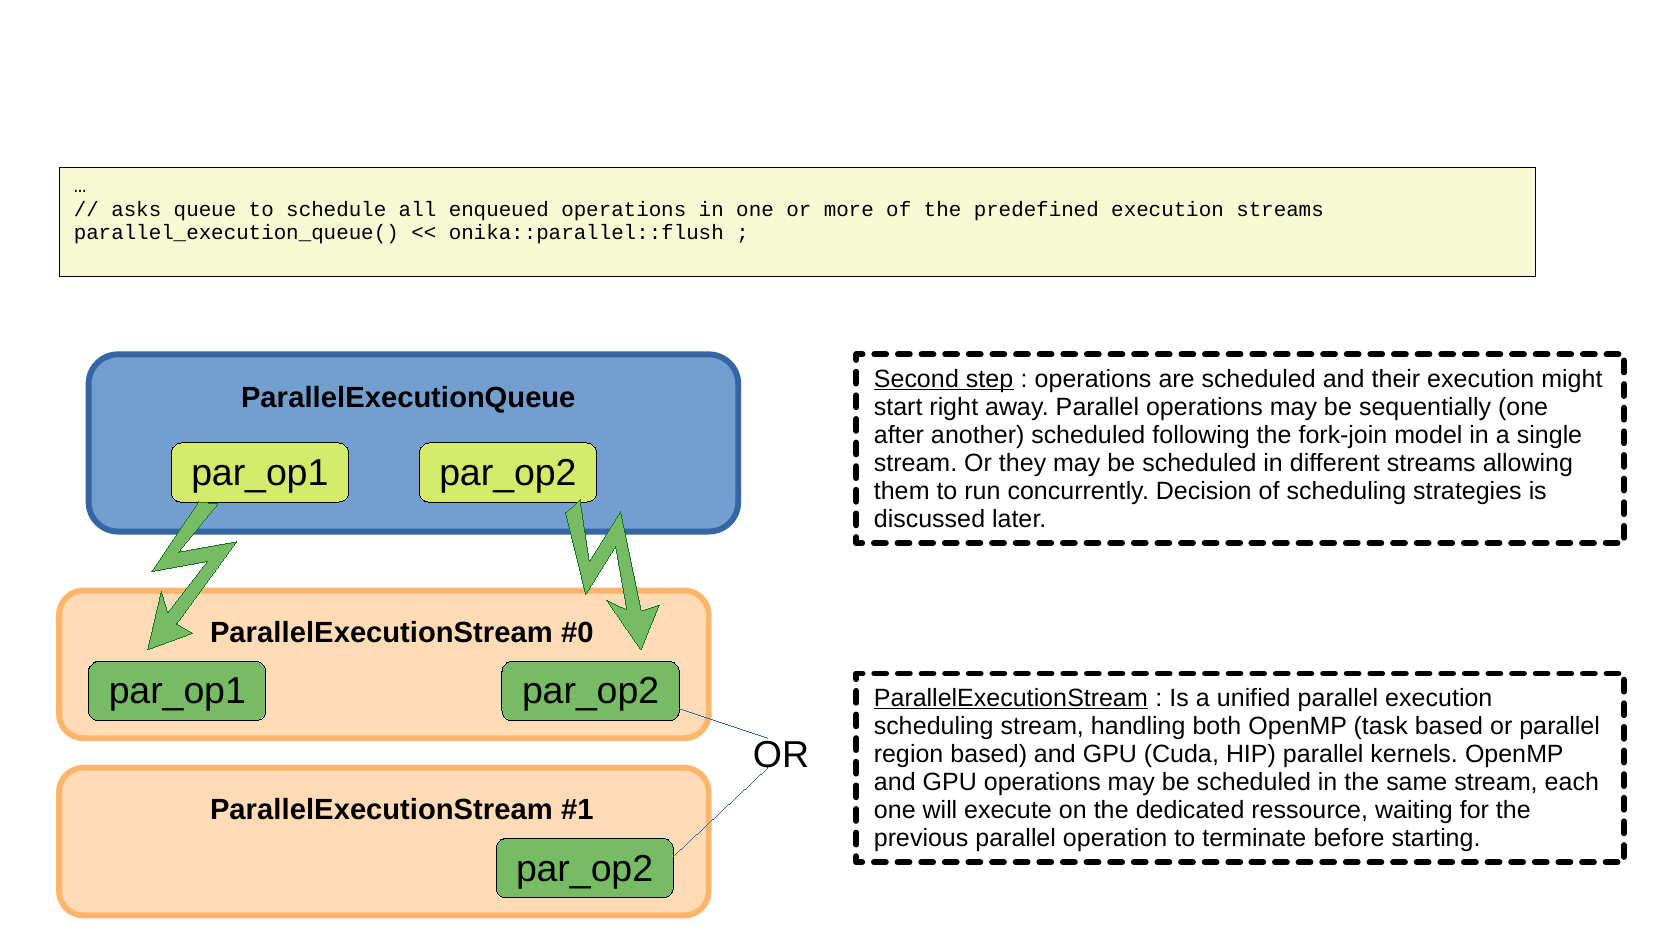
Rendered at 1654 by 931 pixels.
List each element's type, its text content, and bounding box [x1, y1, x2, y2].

text_box [565, 499, 660, 650]
text_box Second step : operations are scheduled and their execution might start right away. Parallel operations may be sequentially (one after another) scheduled following the fork-join model in a single stream. Or they may be scheduled in different streams allowing them to run concurrently. Decision of scheduling strategies is discussed later. [856, 354, 1625, 544]
text_box par_op2 [419, 442, 597, 503]
text_box ParallelExecutionStream : Is a unified parallel execution scheduling stream, handling both OpenMP (task based or parallel region based) and GPU (Cuda, HIP) parallel kernels. OpenMP and GPU operations may be scheduled in the same stream, each one will execute on the dedicated ressource, waiting for the previous parallel operation to terminate before starting. [856, 673, 1625, 863]
text_box … // asks queue to schedule all enqueued operations in one or more of the predefined execution streams parallel_execution_queue() << onika::parallel::flush ; [59, 167, 1536, 277]
text_box ParallelExecutionStream #1 [59, 767, 709, 916]
text_box OR [738, 726, 825, 784]
text_box par_op2 [496, 838, 674, 898]
text_box par_op1 [171, 442, 349, 503]
text_box par_op2 [501, 661, 680, 721]
text_box par_op1 [88, 661, 266, 721]
text_box ParallelExecutionQueue [88, 354, 739, 532]
text_box [147, 501, 237, 650]
text_box ParallelExecutionStream #0 [59, 590, 709, 739]
